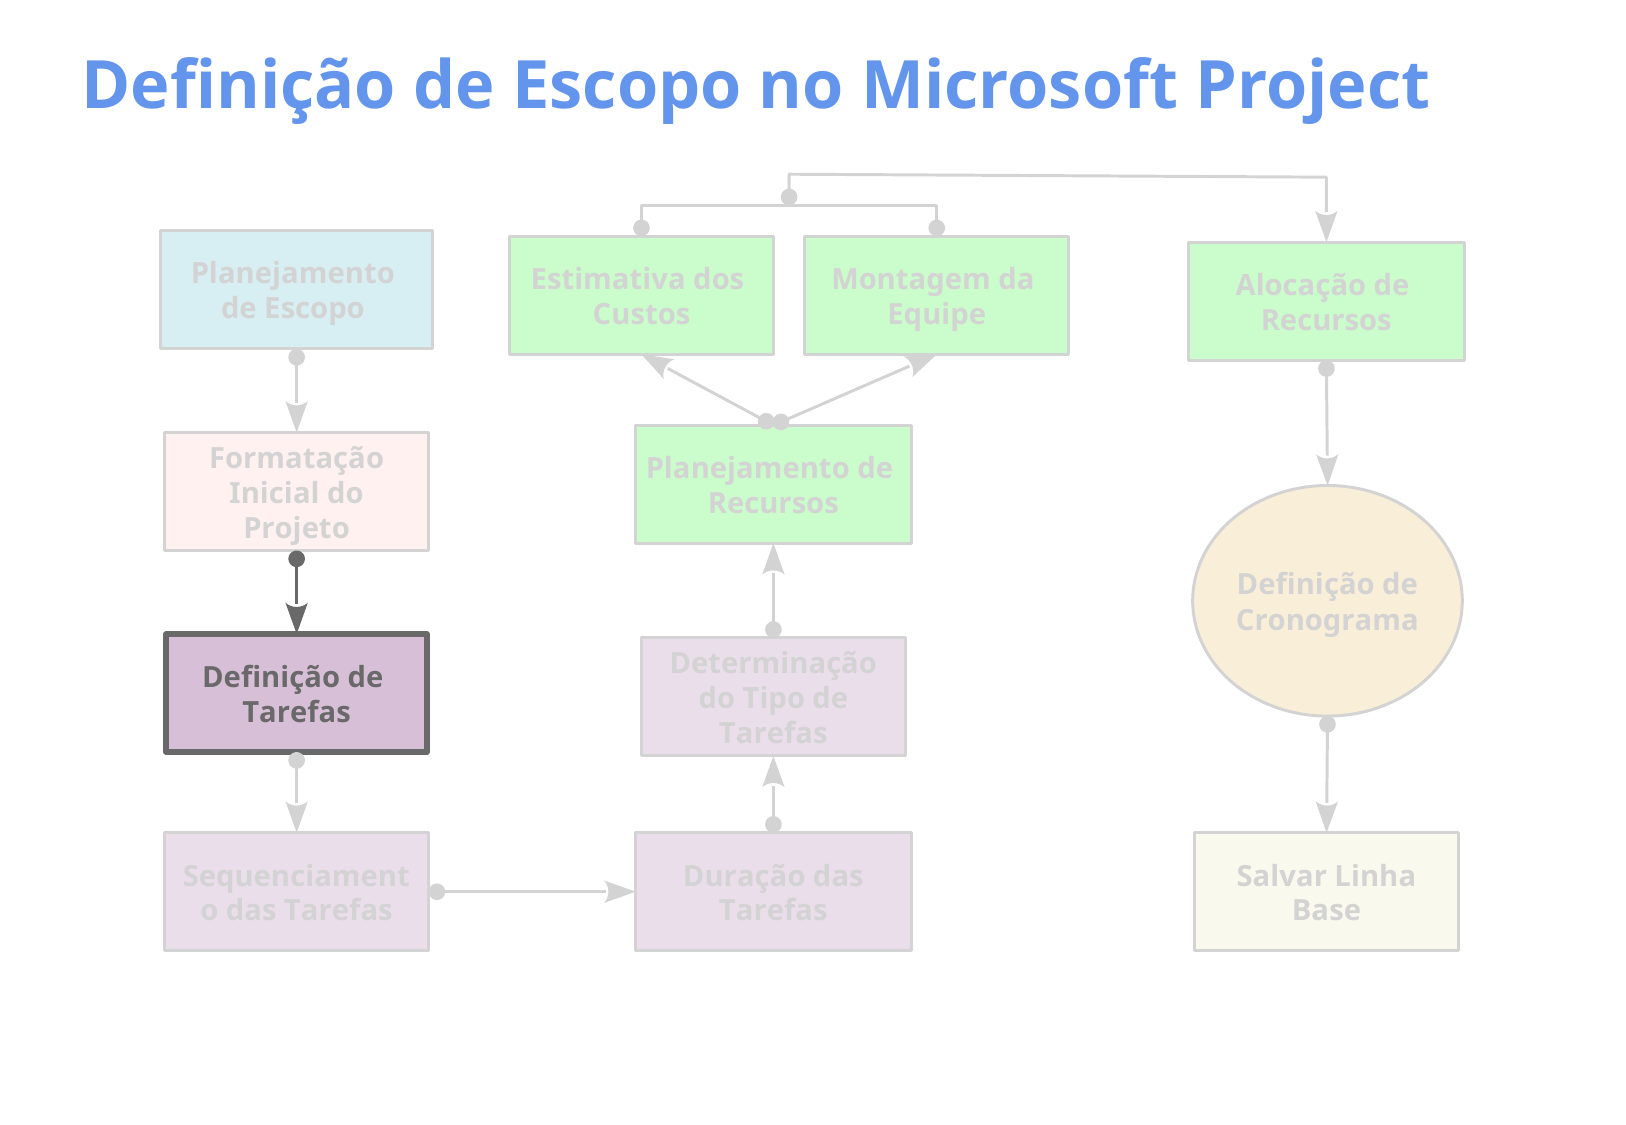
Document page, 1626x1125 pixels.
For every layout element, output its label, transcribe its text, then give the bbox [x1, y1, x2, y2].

text_box Salvar Linha Base [1194, 832, 1459, 951]
text_box Montagem da Equipe [804, 236, 1069, 355]
text_box Formatação Inicial do Projeto [164, 432, 429, 551]
text_box Definição de Cronograma [1192, 485, 1463, 717]
text_box Estimativa dos Custos [509, 236, 774, 355]
text_box Determinação do Tipo de Tarefas [641, 637, 906, 756]
text_box Alocação de Recursos [1188, 242, 1465, 361]
text_box Definição de Tarefas [166, 634, 427, 753]
text_box Planejamento de Escopo [160, 230, 433, 349]
text_box Sequenciamento das Tarefas [164, 832, 429, 951]
title Definição de Escopo no Microsoft Project [81, 41, 1544, 122]
text_box Duração das Tarefas [635, 832, 912, 951]
text_box Planejamento de Recursos [635, 425, 912, 544]
